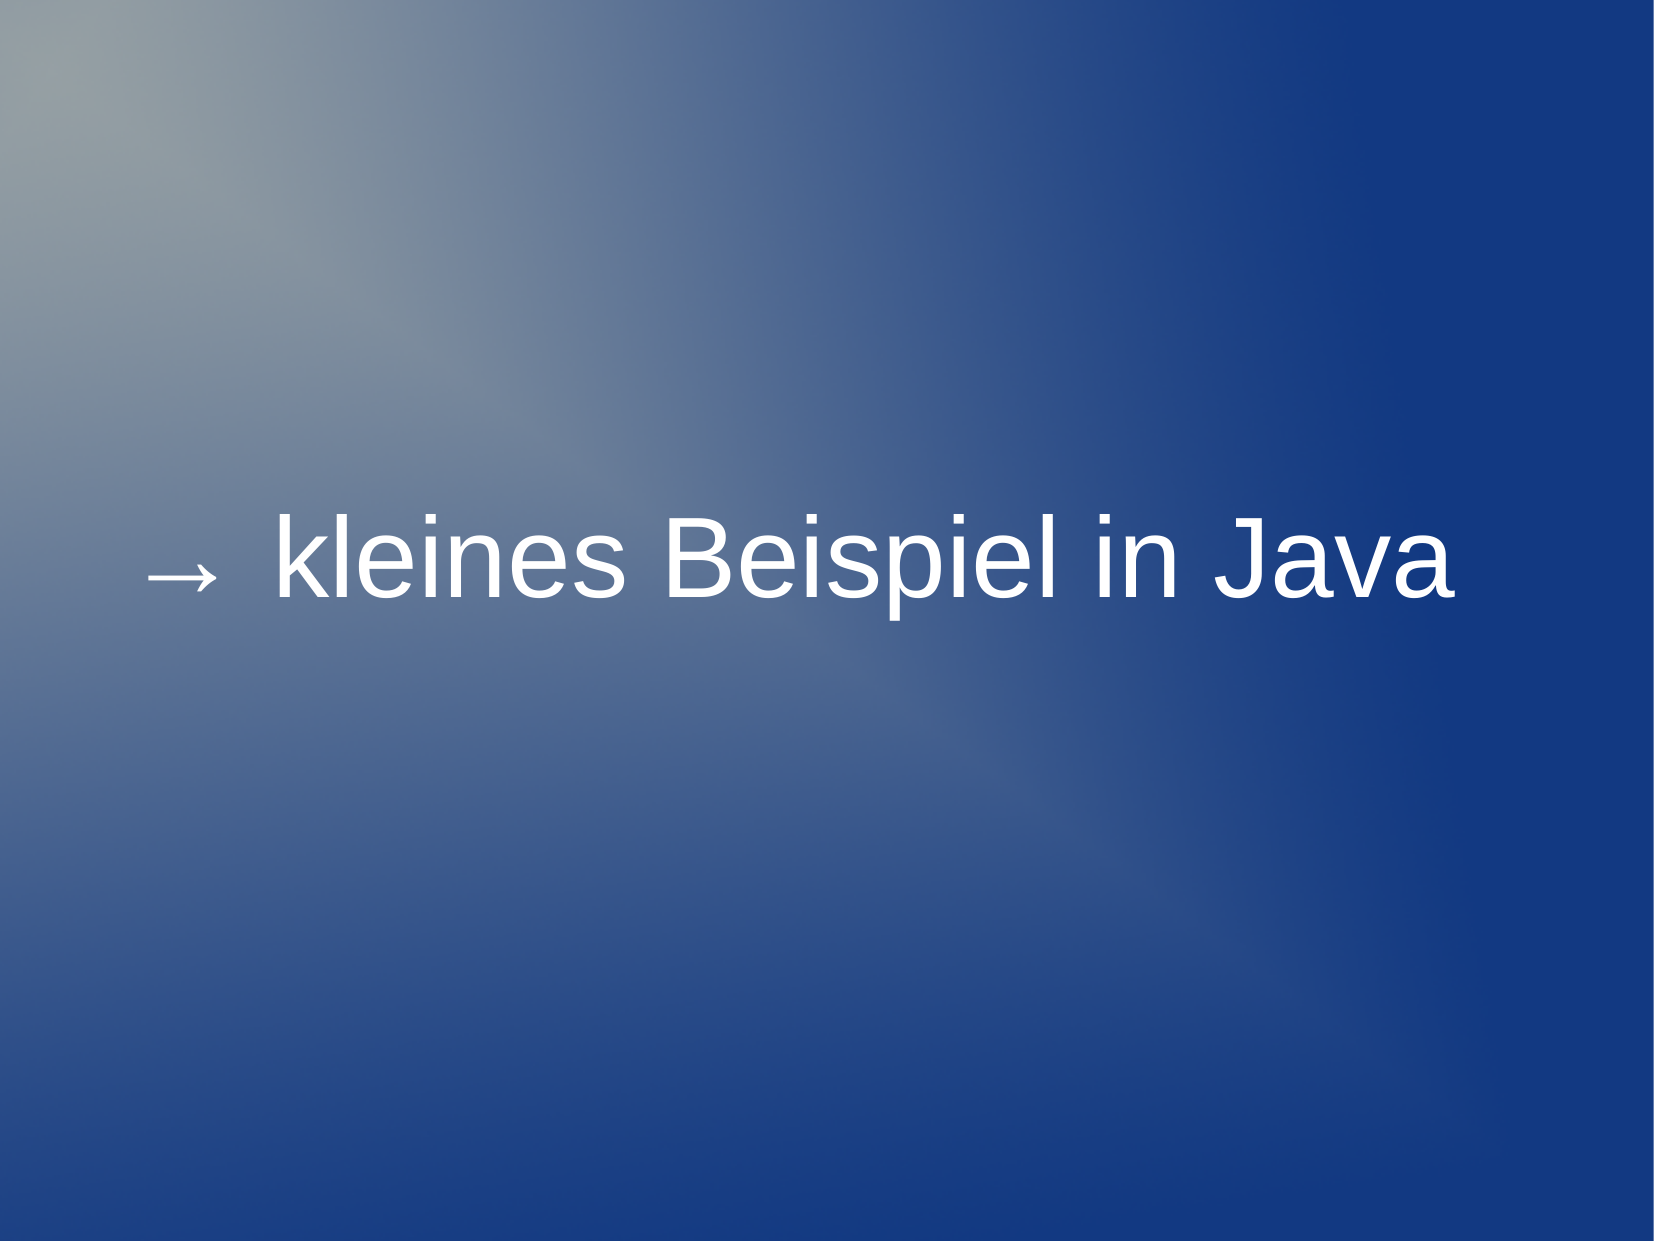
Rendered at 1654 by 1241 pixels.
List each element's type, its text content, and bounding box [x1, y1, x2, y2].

picture [0, 0, 1654, 1241]
title → kleines Beispiel in Java [47, 454, 1536, 662]
